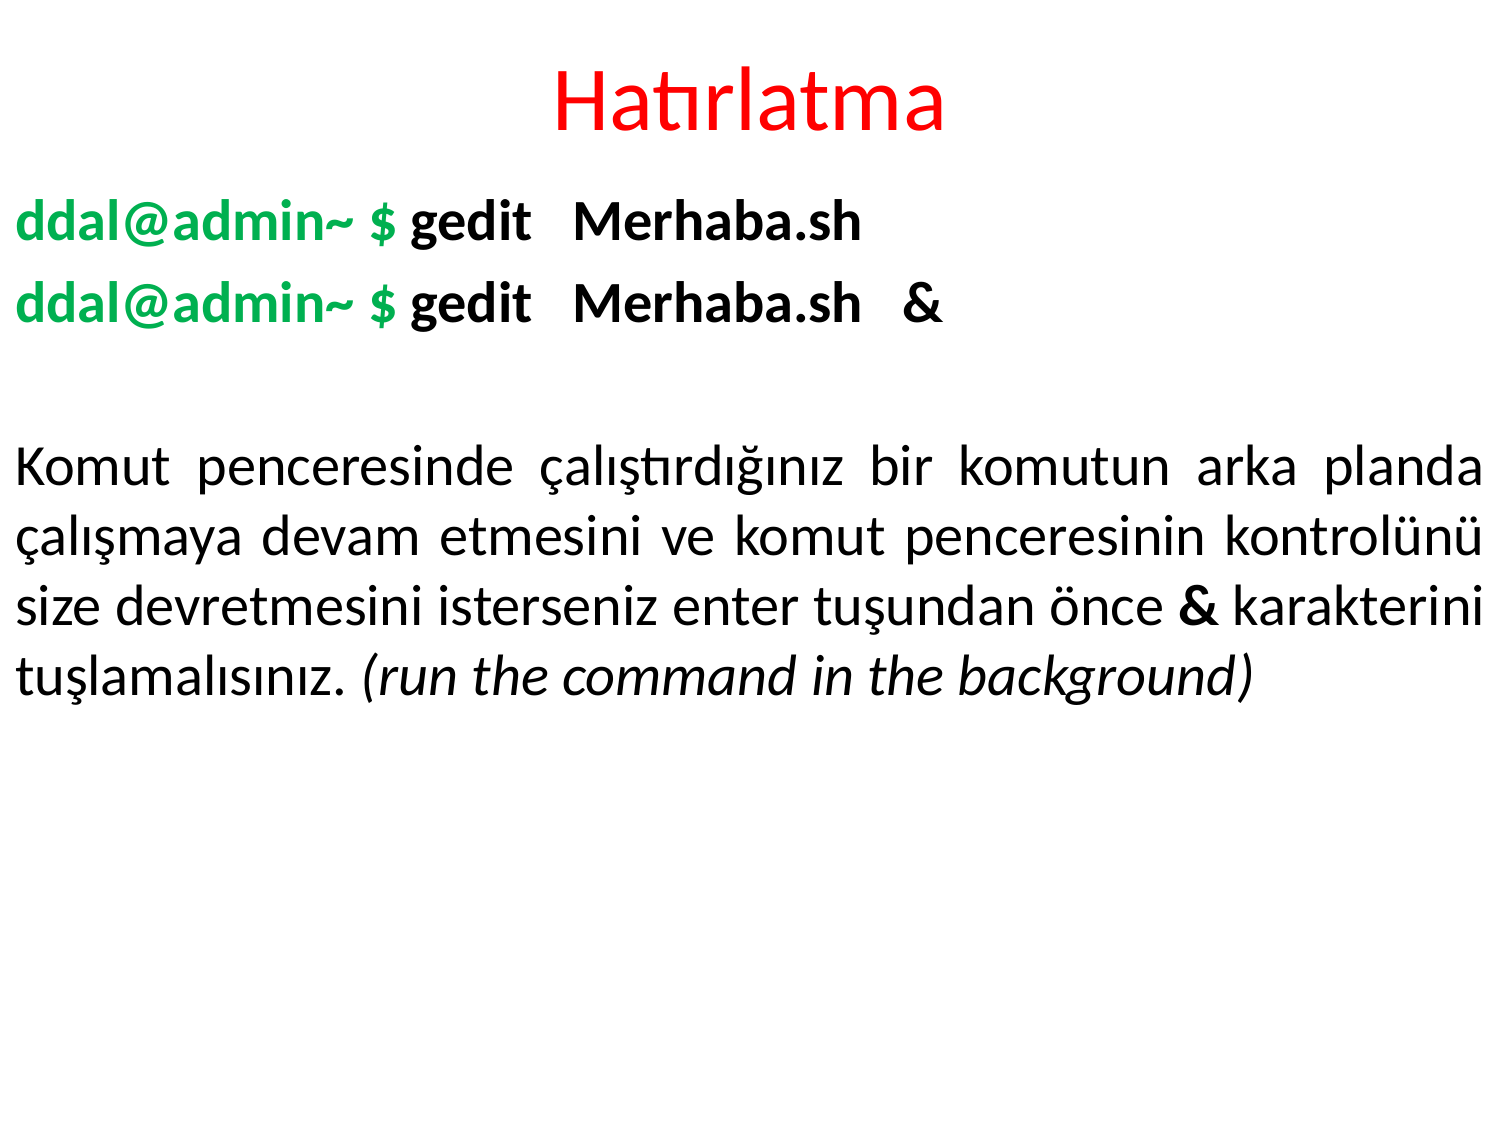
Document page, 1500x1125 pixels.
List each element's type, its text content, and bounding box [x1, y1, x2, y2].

list ddal@admin~ $ gedit Merhaba.sh ddal@admin~ $ gedit Merhaba.sh & Komut penceresinde çalıştırdığınız bir komutun arka planda çalışmaya devam etmesini ve komut penceresinin kontrolünü size devretmesini isterseniz enter tuşundan önce & karakterini tuşlamalısınız. (run the command in the background) [0, 174, 1500, 1125]
title Hatırlatma [0, 0, 1500, 174]
